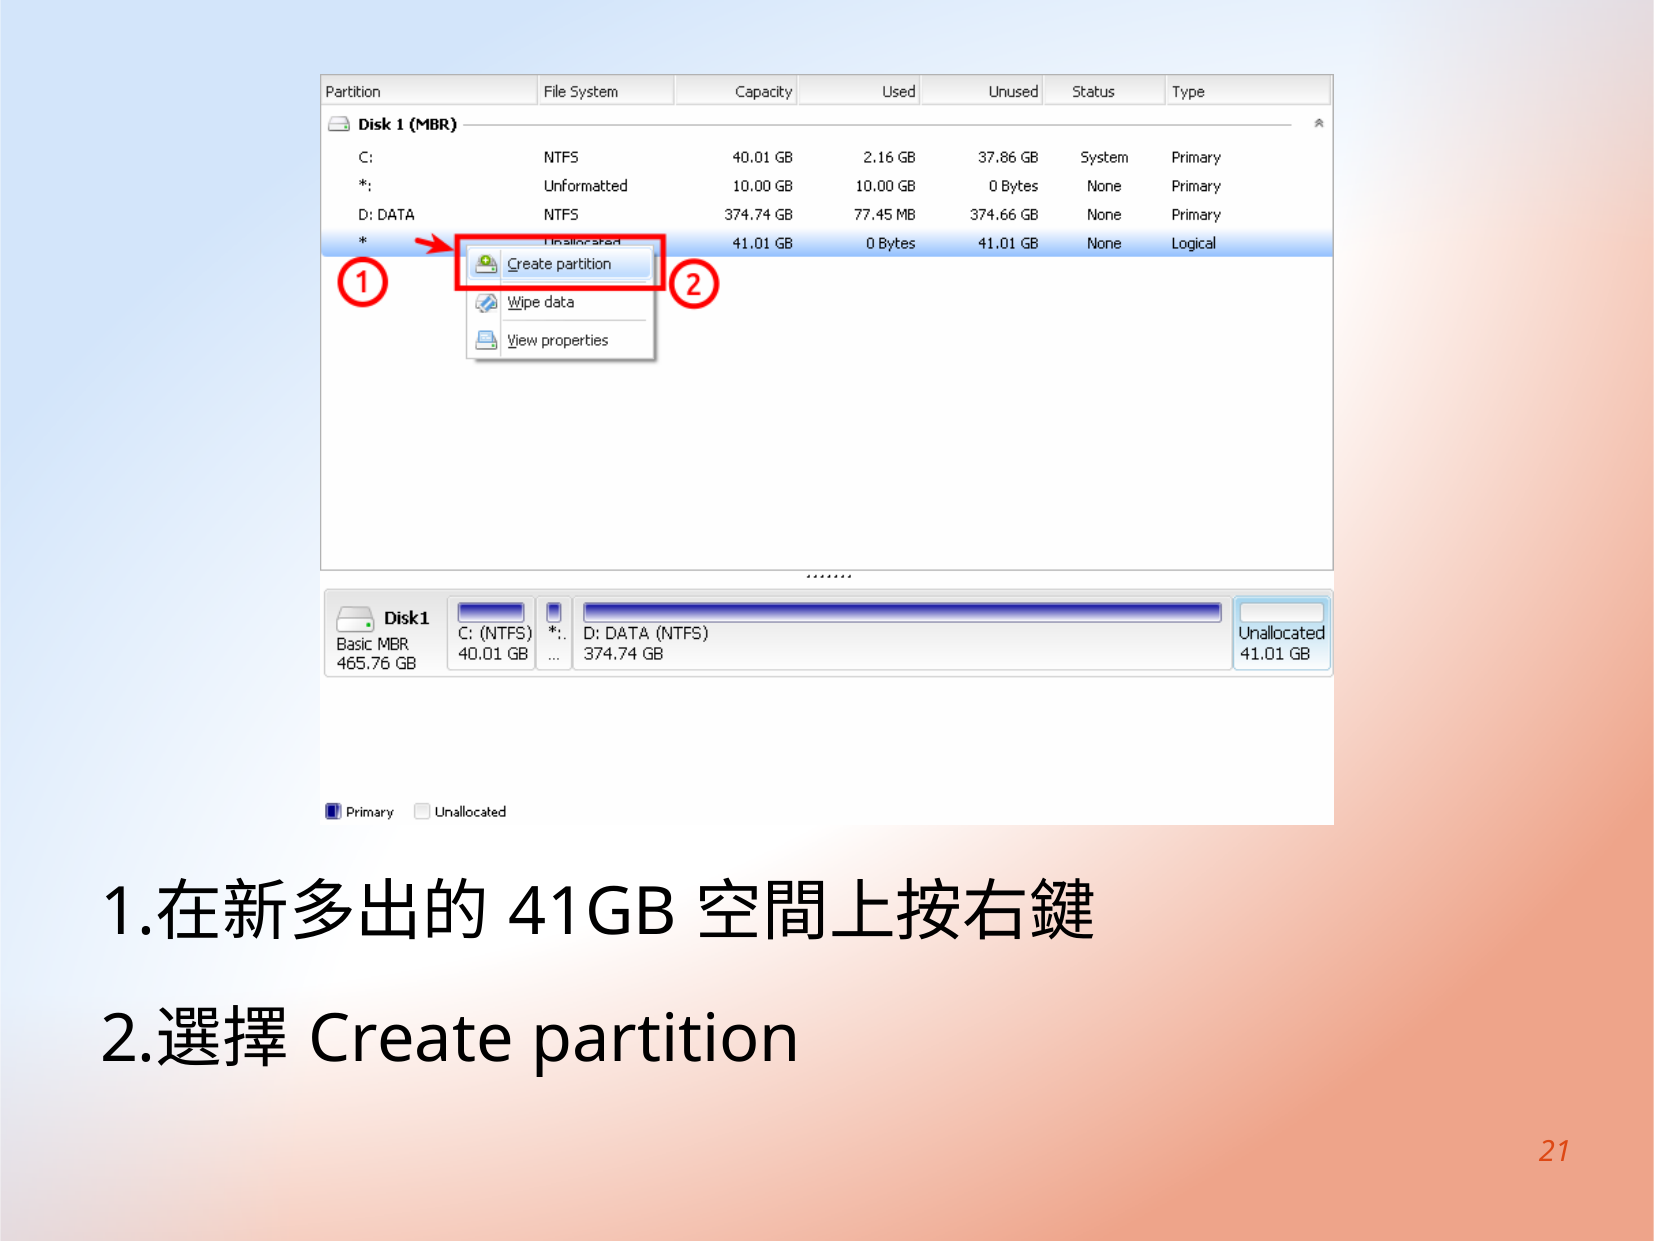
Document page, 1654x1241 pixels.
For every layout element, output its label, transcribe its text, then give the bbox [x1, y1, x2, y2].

list 在新多出的41GB空間上按右鍵 選擇Create partition [82, 857, 1571, 1201]
picture [0, 0, 1654, 1241]
